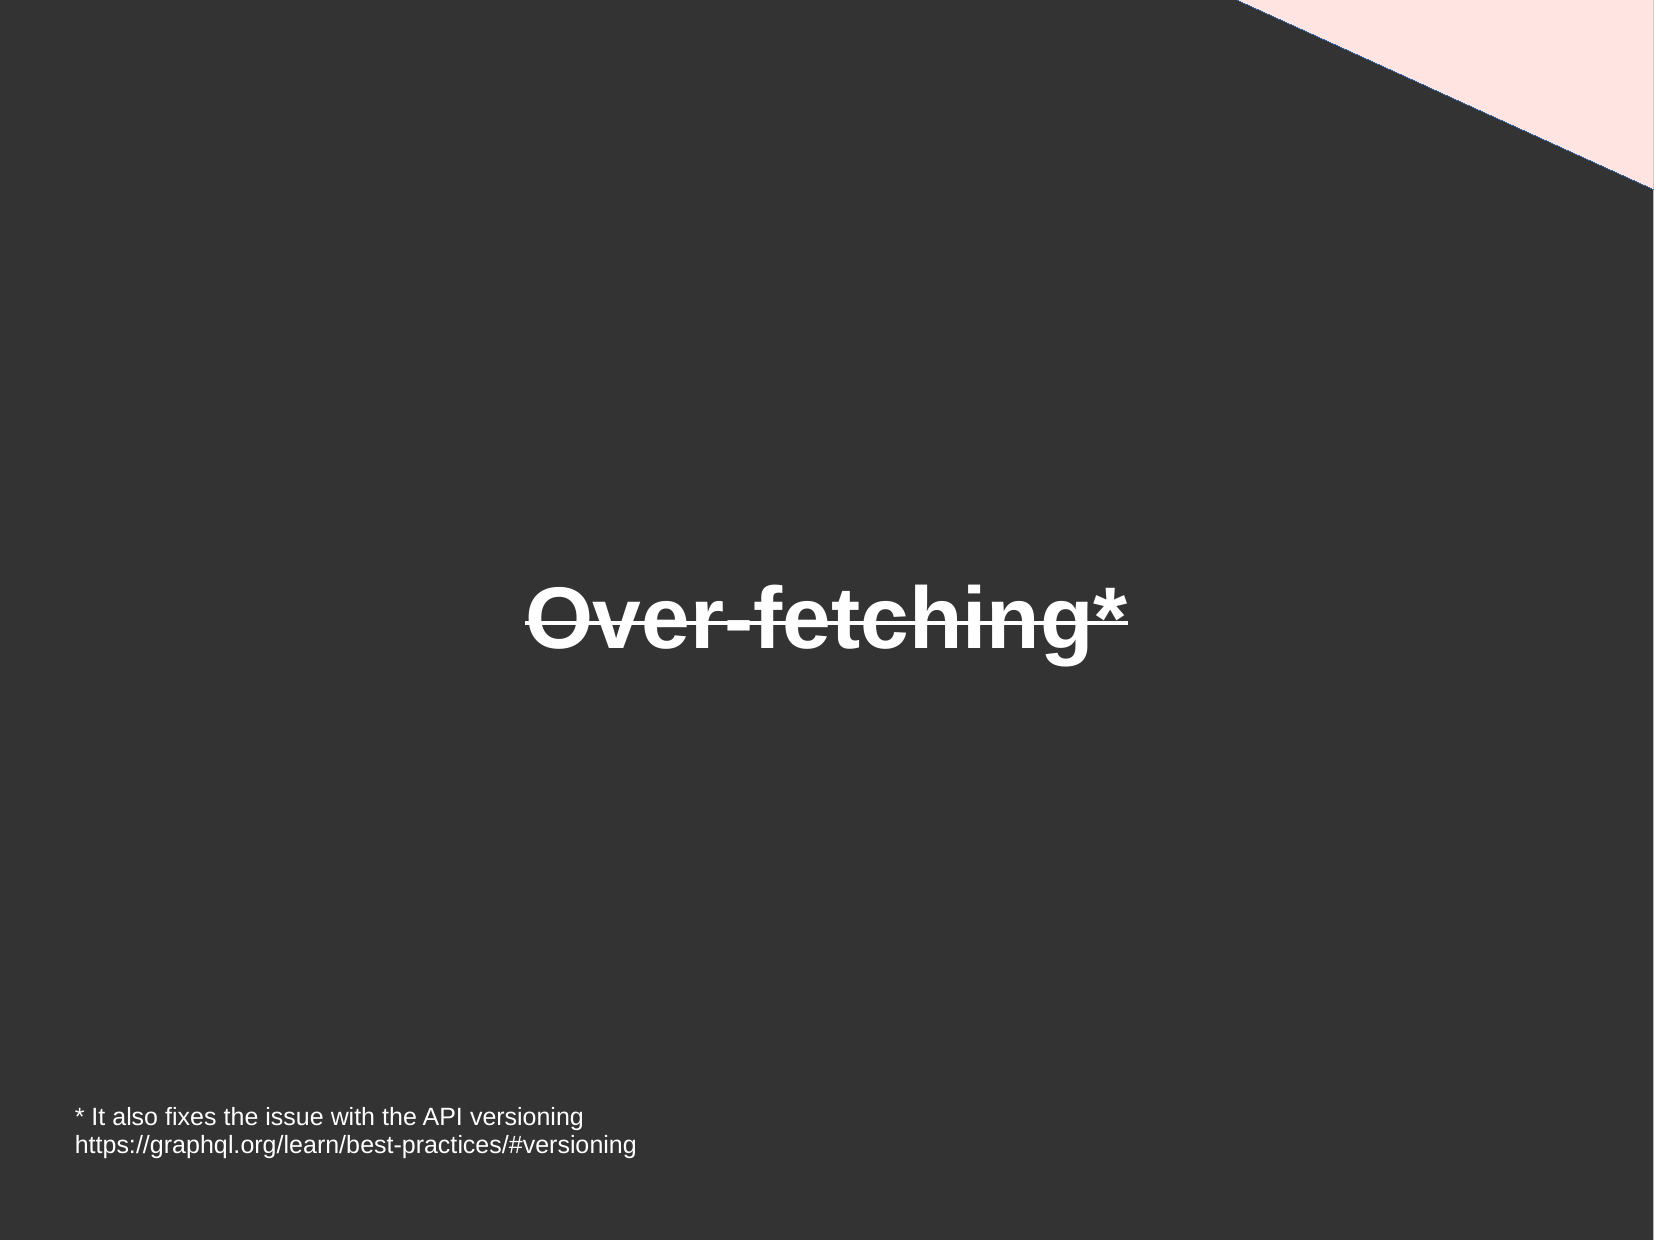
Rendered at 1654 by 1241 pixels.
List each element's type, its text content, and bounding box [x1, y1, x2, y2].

text_box [1237, 0, 1654, 190]
title Over-fetching* [31, 568, 1622, 672]
text_box * It also fixes the issue with the API versioning https://graphql.org/learn/best-practices/#versioning [60, 1095, 1546, 1208]
